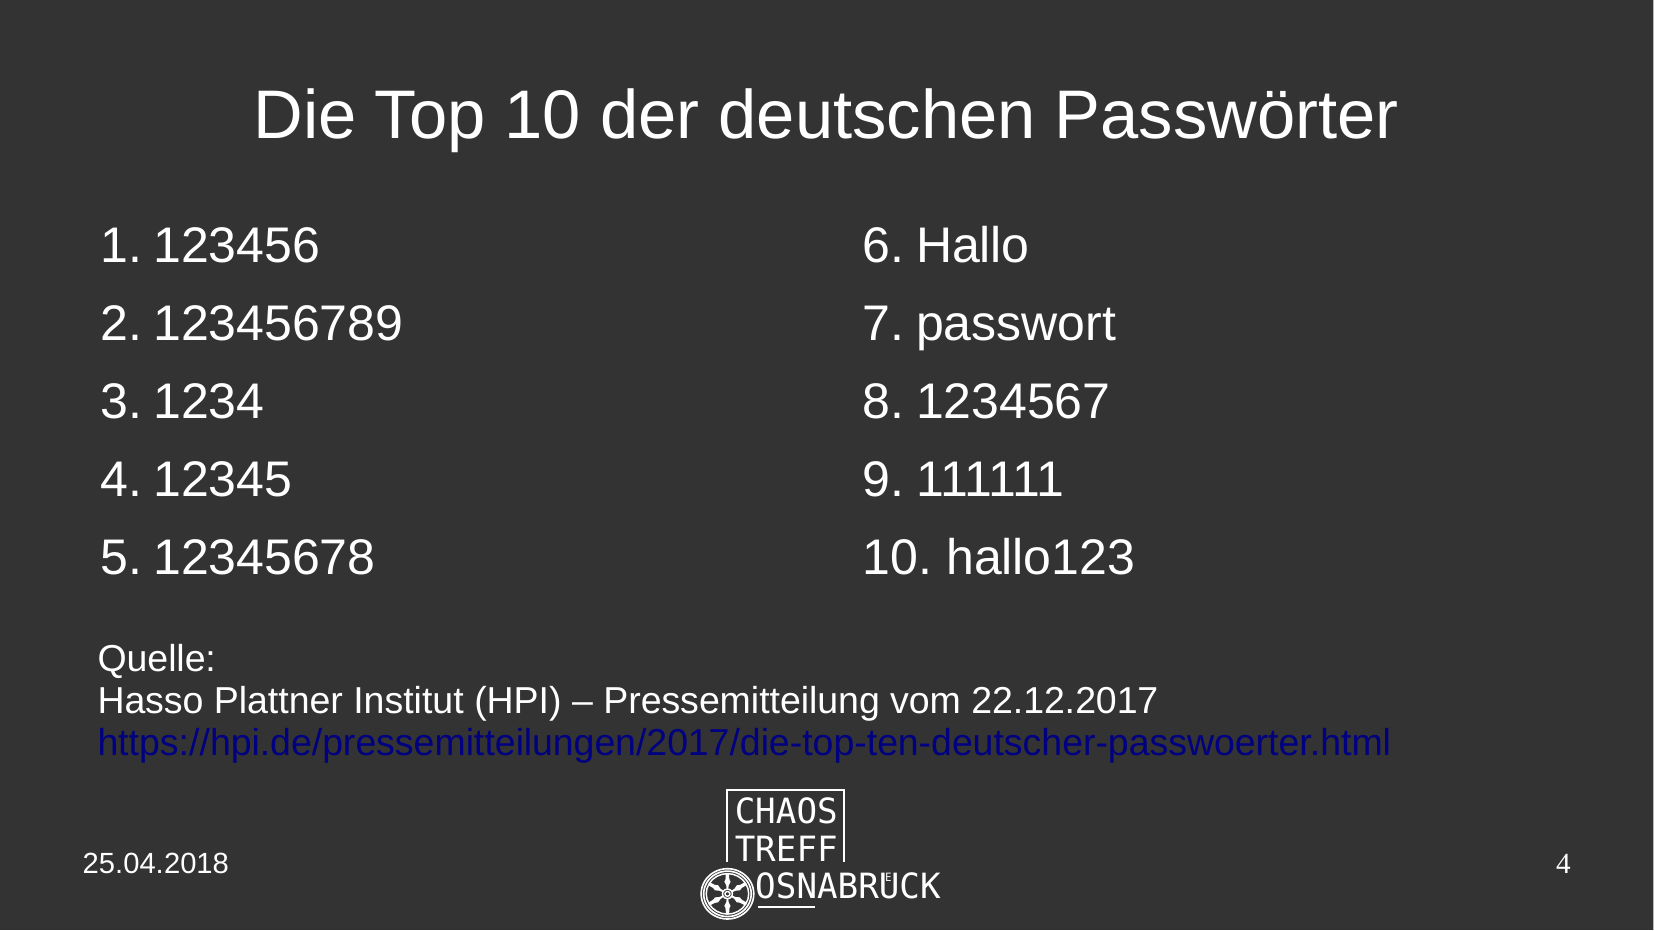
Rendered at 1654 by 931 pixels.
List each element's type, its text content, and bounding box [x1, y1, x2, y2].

list Hallo passwort 1234567 111111 hallo123 [845, 217, 1572, 630]
list 123456 123456789 1234 12345 12345678 [82, 217, 809, 630]
title Die Top 10 der deutschen Passwörter [82, 37, 1571, 193]
text_box Quelle: Hasso Plattner Institut (HPI) – Pressemitteilung vom 22.12.2017 https://hpi.de/pressemitteilungen/2017/die-top-ten-deutscher-passwoerter.html [82, 630, 1591, 771]
